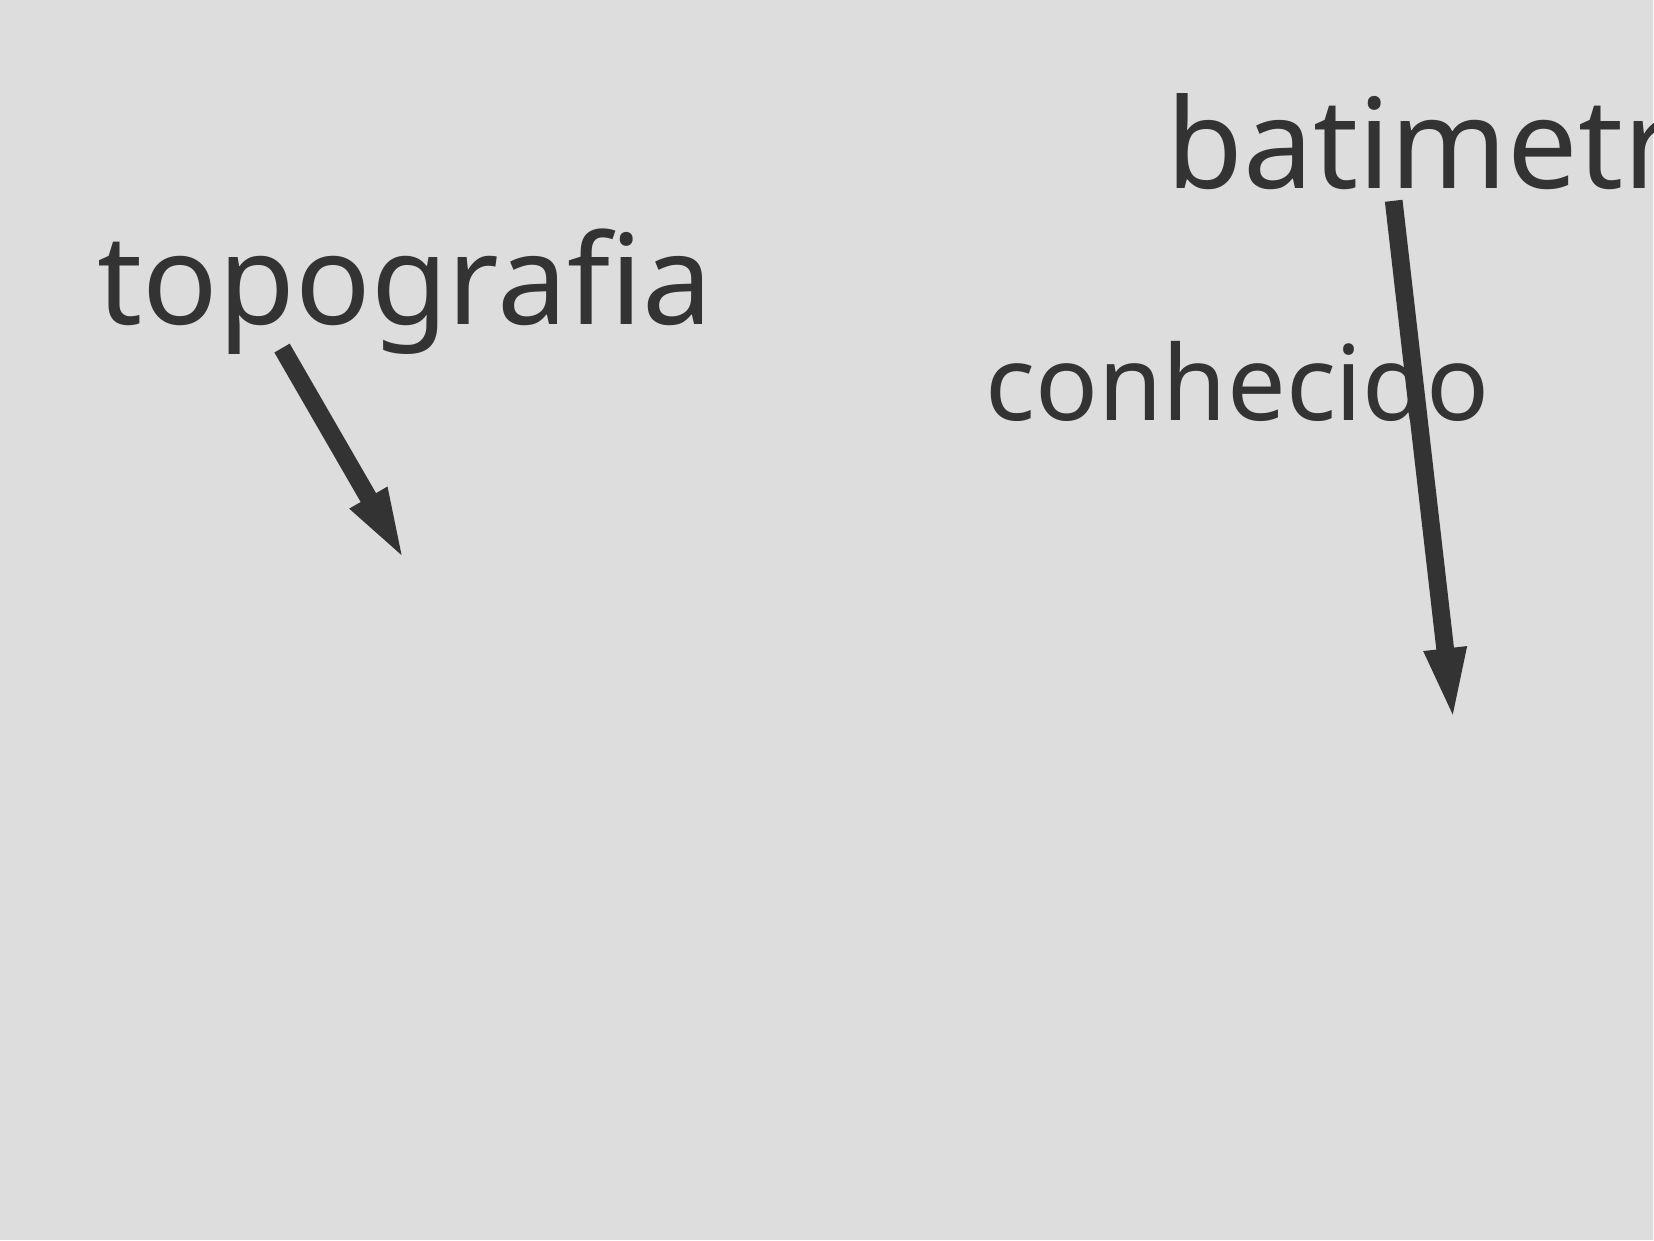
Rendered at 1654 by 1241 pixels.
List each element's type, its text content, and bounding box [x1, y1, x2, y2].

text_box topografia [82, 183, 511, 359]
picture [0, 0, 1654, 1241]
text_box batimetria [1151, 47, 1581, 224]
